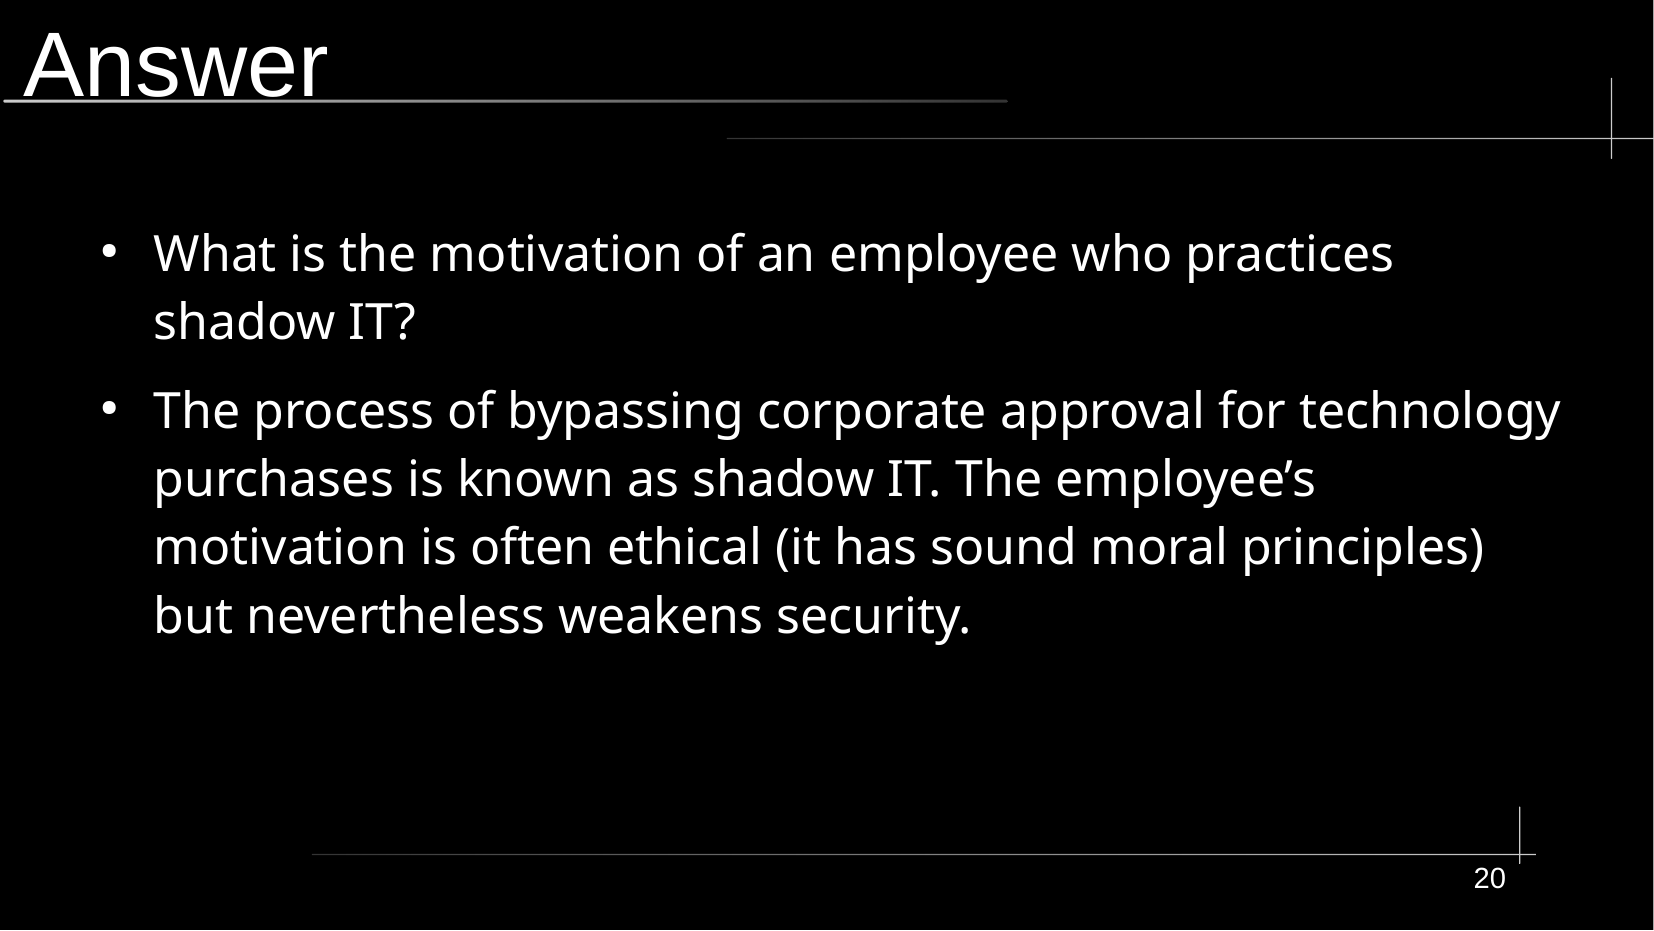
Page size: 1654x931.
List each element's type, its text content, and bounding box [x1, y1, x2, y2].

title Answer [23, 11, 1589, 119]
list What is the motivation of an employee who practices shadow IT? The process of bypassing corporate approval for technology purchases is known as shadow IT. The employee’s motivation is often ethical (it has sound moral principles) but nevertheless weakens security. [82, 217, 1571, 758]
